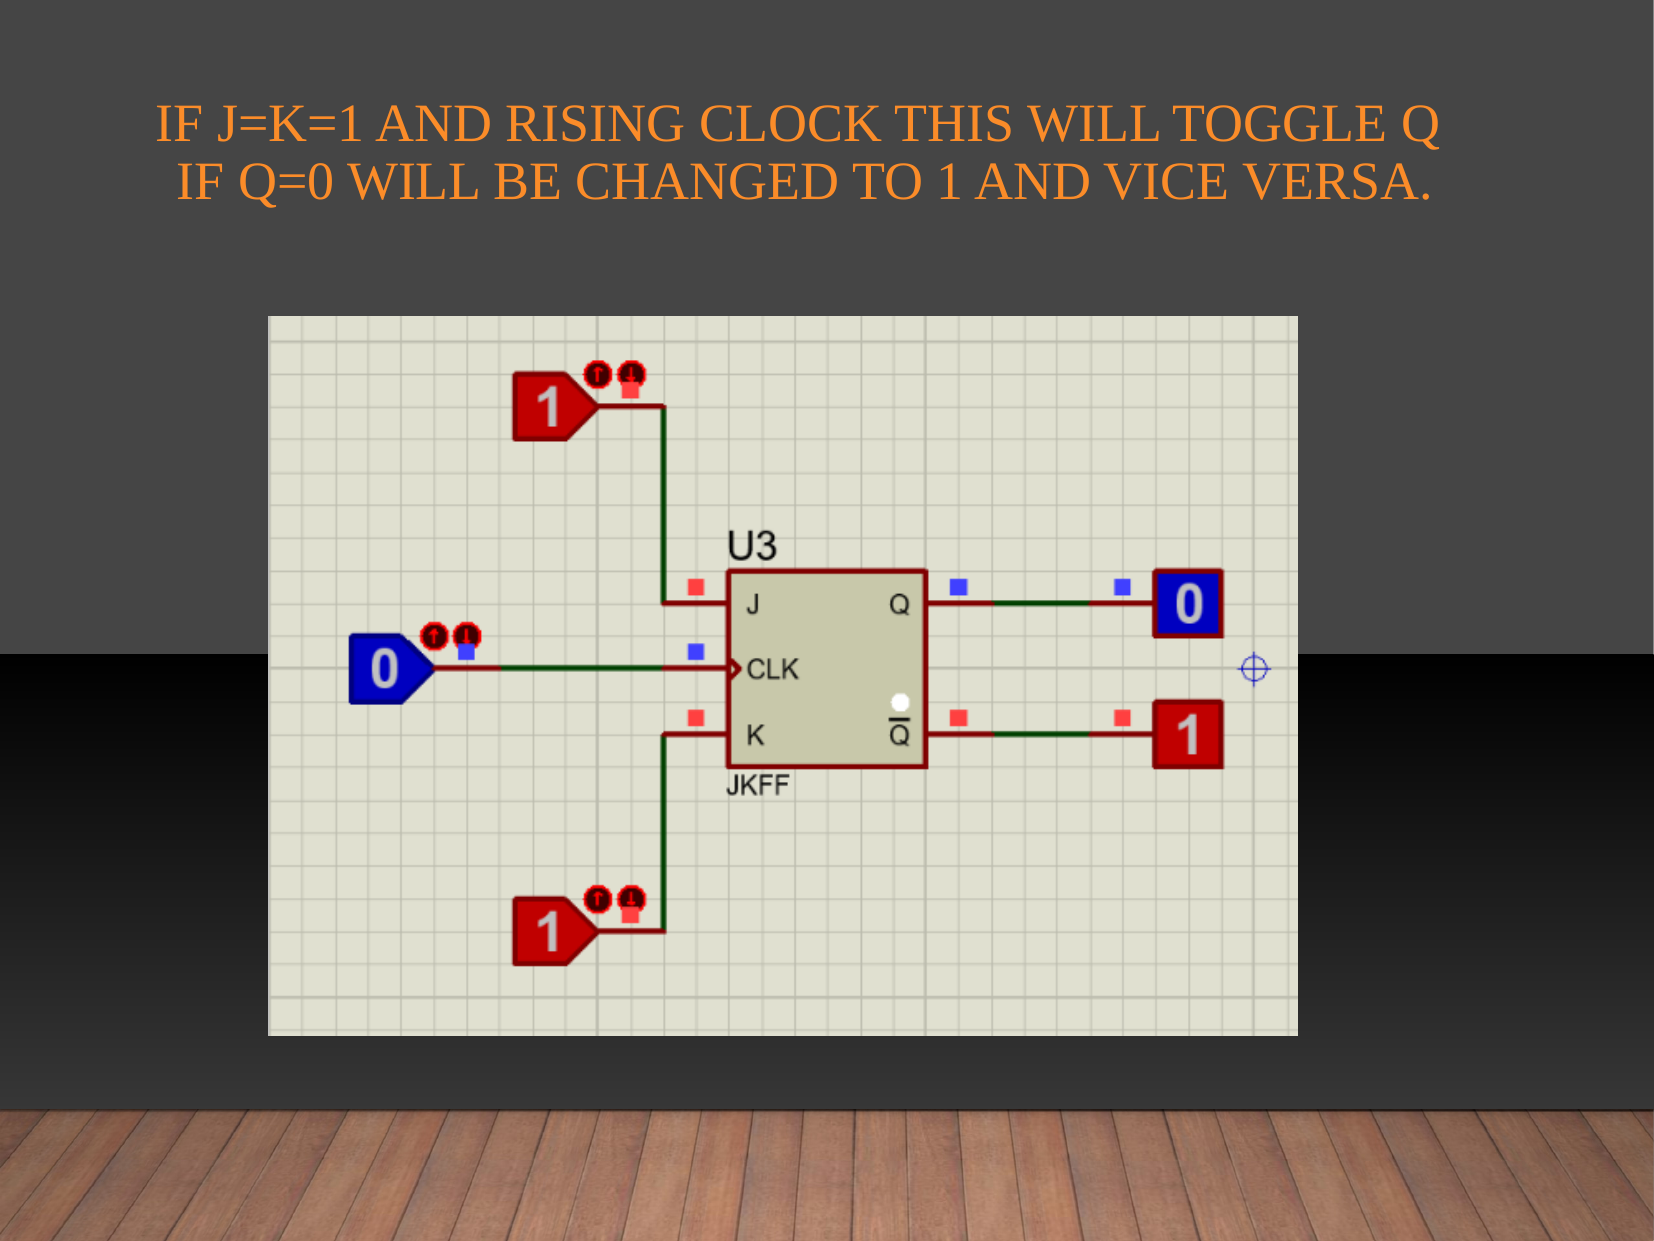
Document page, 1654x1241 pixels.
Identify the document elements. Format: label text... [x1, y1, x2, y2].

title if j=k=1 and rising clock this will toggle Q If Q=0 will be changed to 1 and vice versa. [0, 49, 1489, 257]
picture [268, 316, 1298, 1036]
